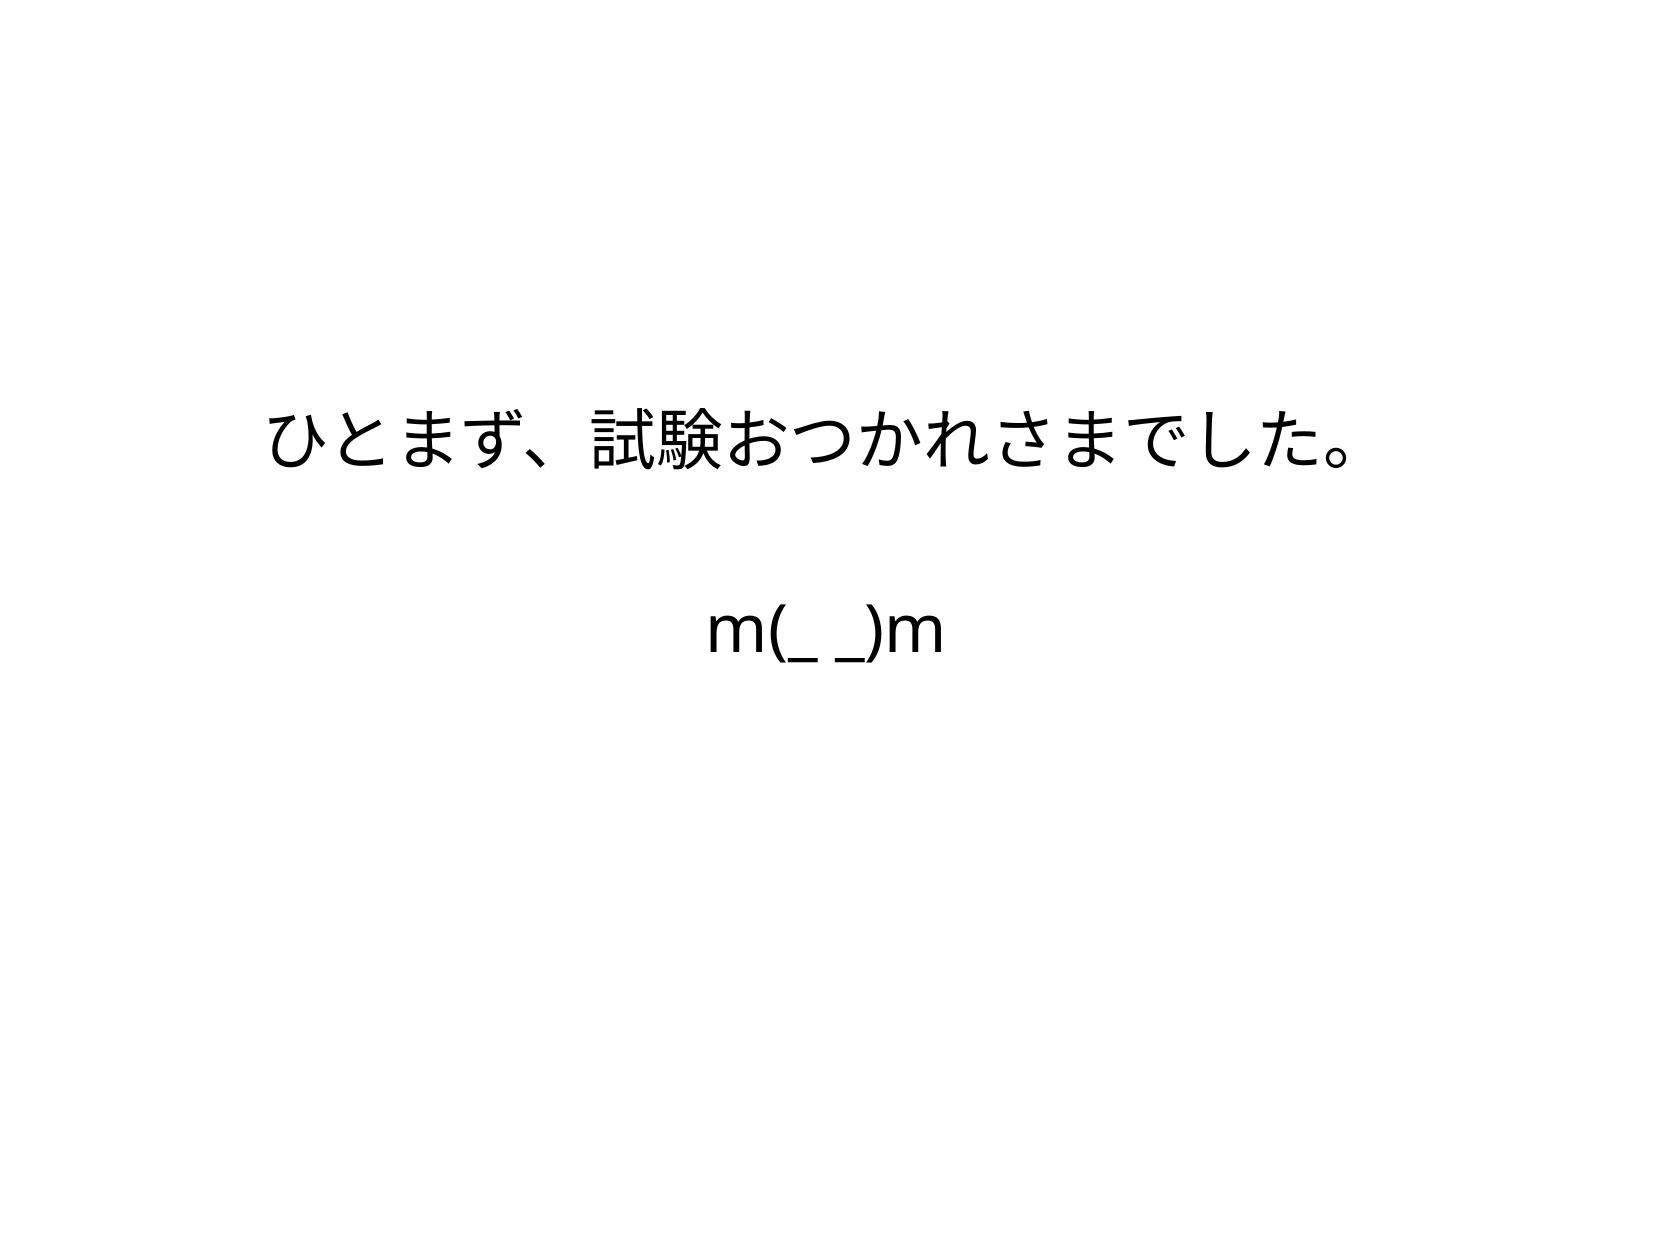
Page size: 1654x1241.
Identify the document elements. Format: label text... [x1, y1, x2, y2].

subtitle ひとまず、試験おつかれさまでした。 m(_ _)m [82, 49, 1571, 1010]
